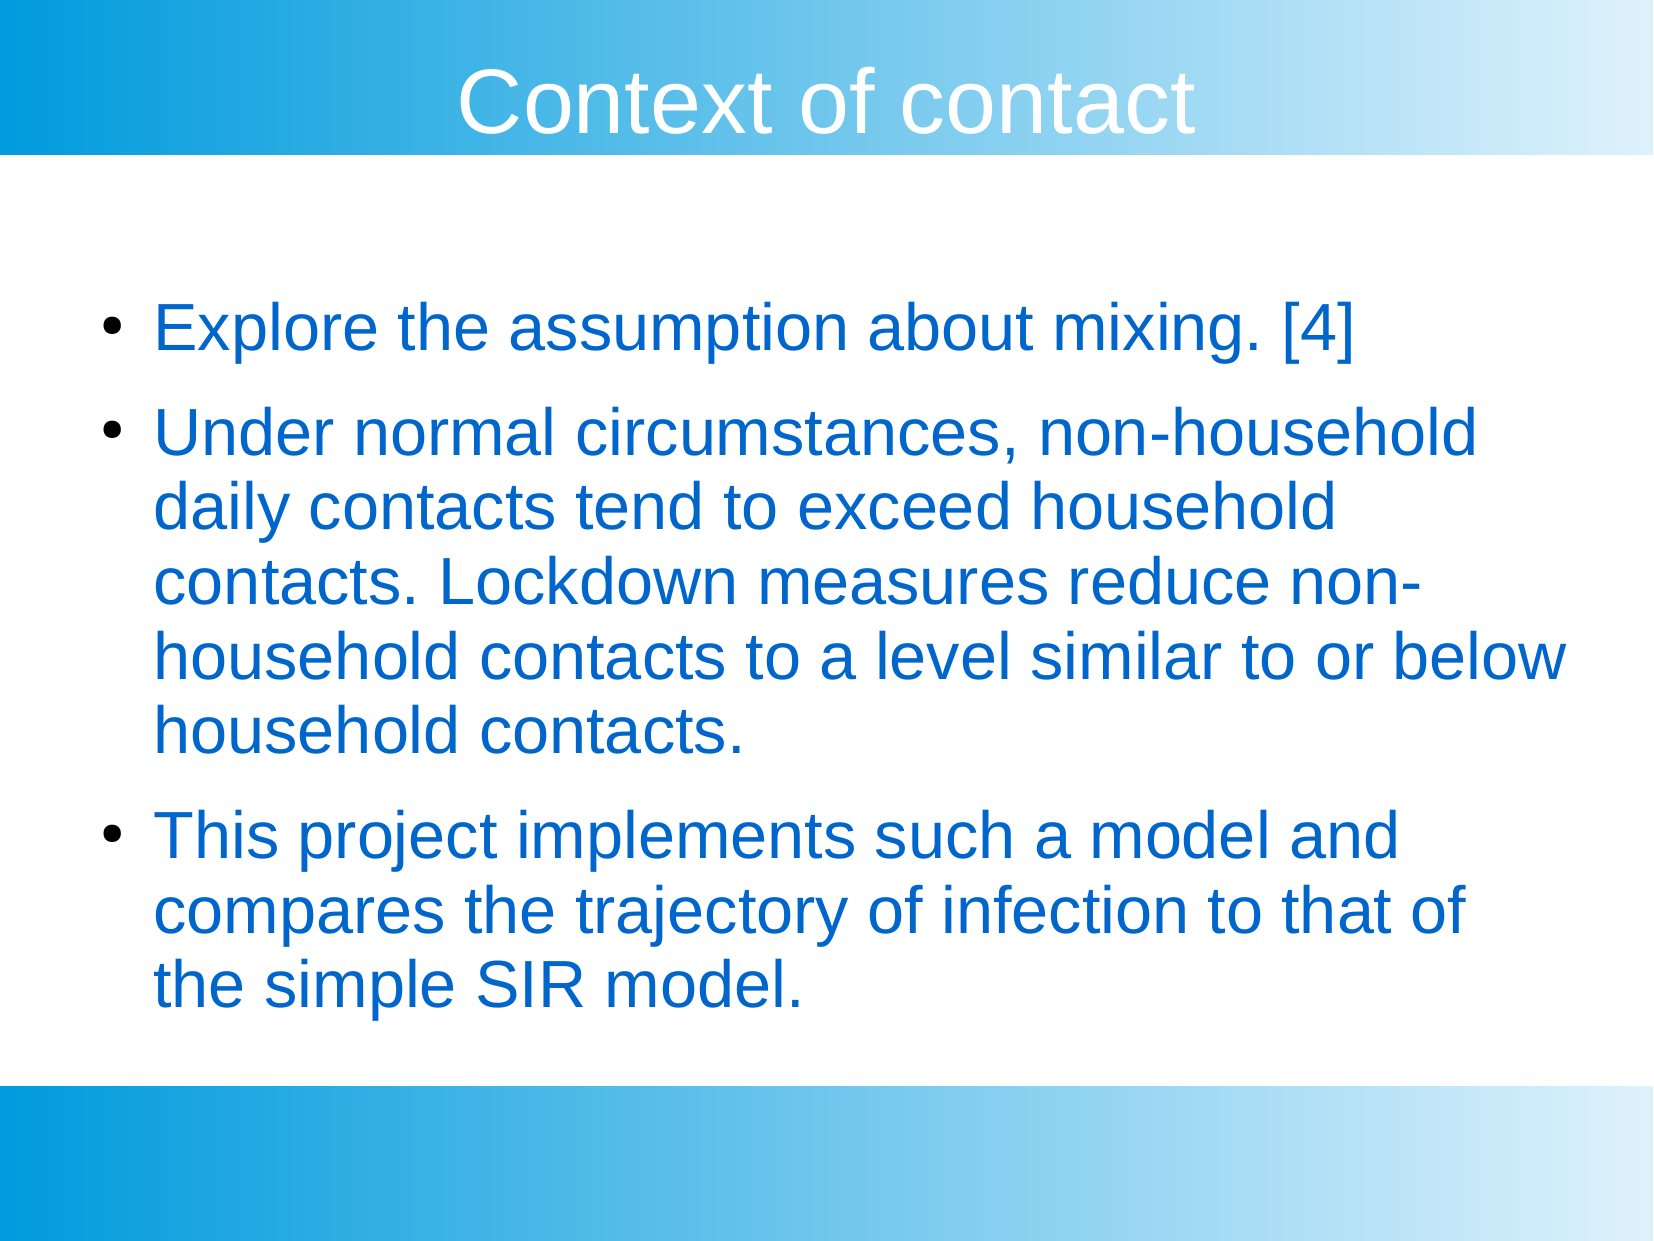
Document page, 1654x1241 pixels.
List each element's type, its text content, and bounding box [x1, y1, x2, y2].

title Context of contact [82, 49, 1571, 155]
list Explore the assumption about mixing. [4] Under normal circumstances, non-household daily contacts tend to exceed household contacts. Lockdown measures reduce non-household contacts to a level similar to or below household contacts. This project implements such a model and compares the trajectory of infection to that of the simple SIR model. [82, 290, 1571, 1010]
